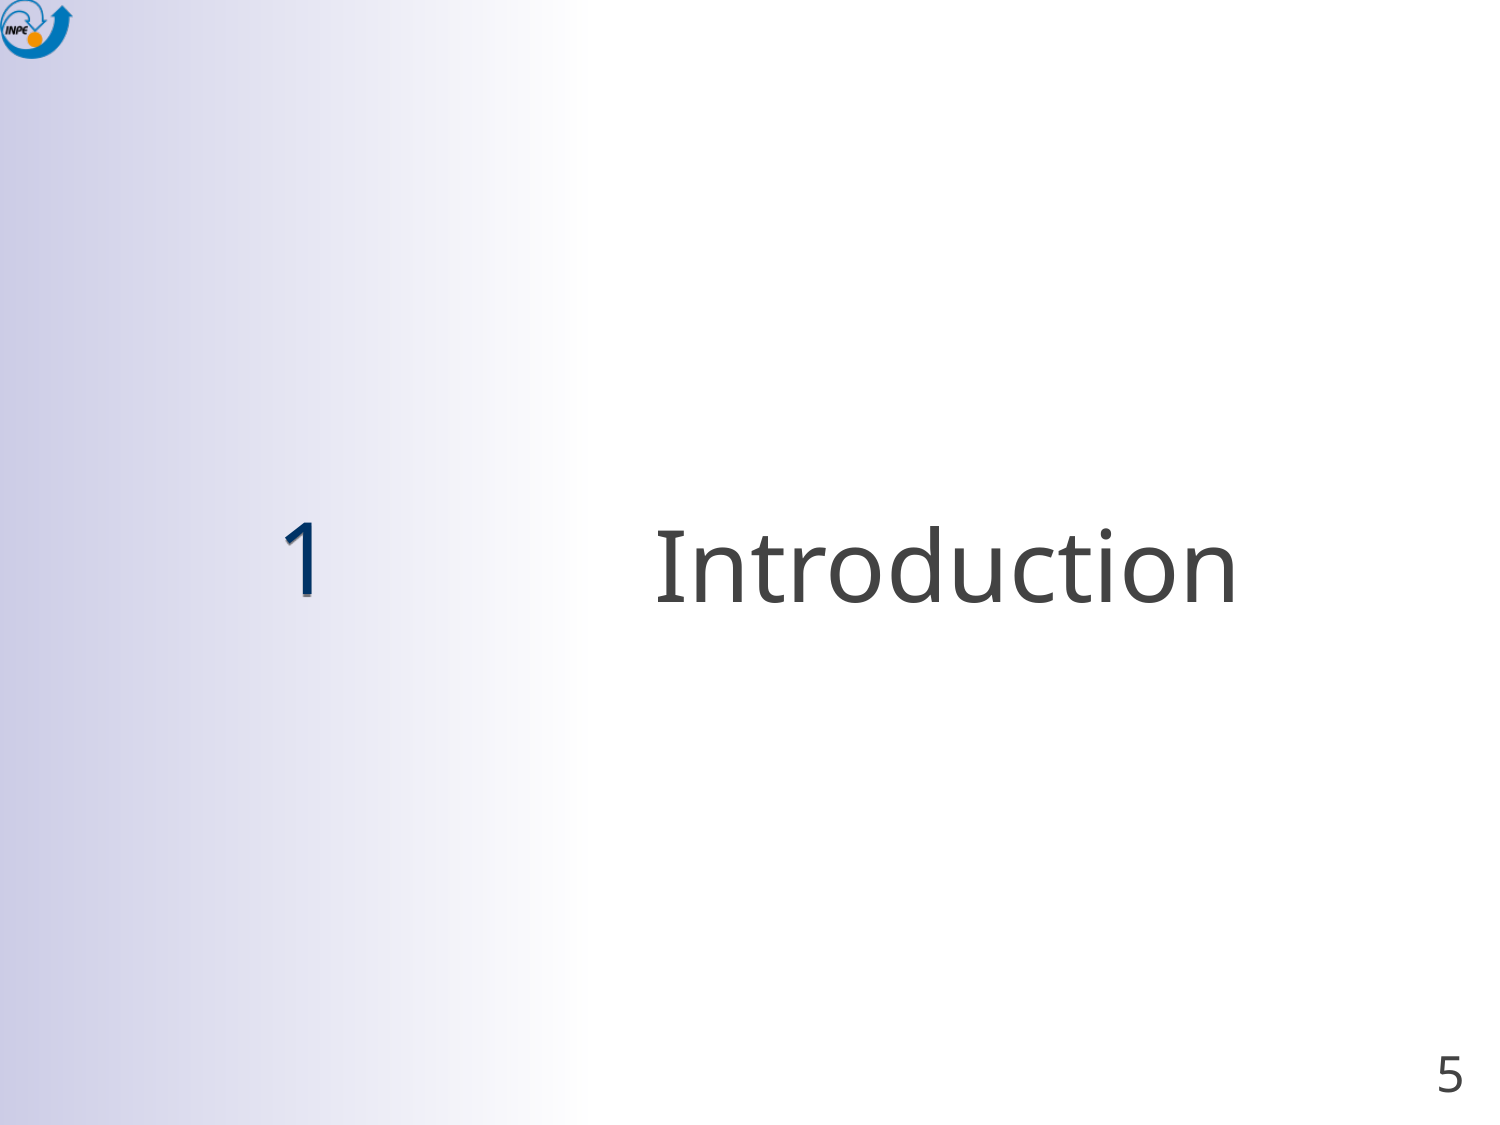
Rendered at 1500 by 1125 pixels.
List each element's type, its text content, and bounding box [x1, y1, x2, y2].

list Introduction [639, 59, 1465, 1050]
slide_number 1 [1389, 1033, 1480, 1120]
picture [0, 0, 73, 59]
title 1 [106, 59, 490, 1052]
